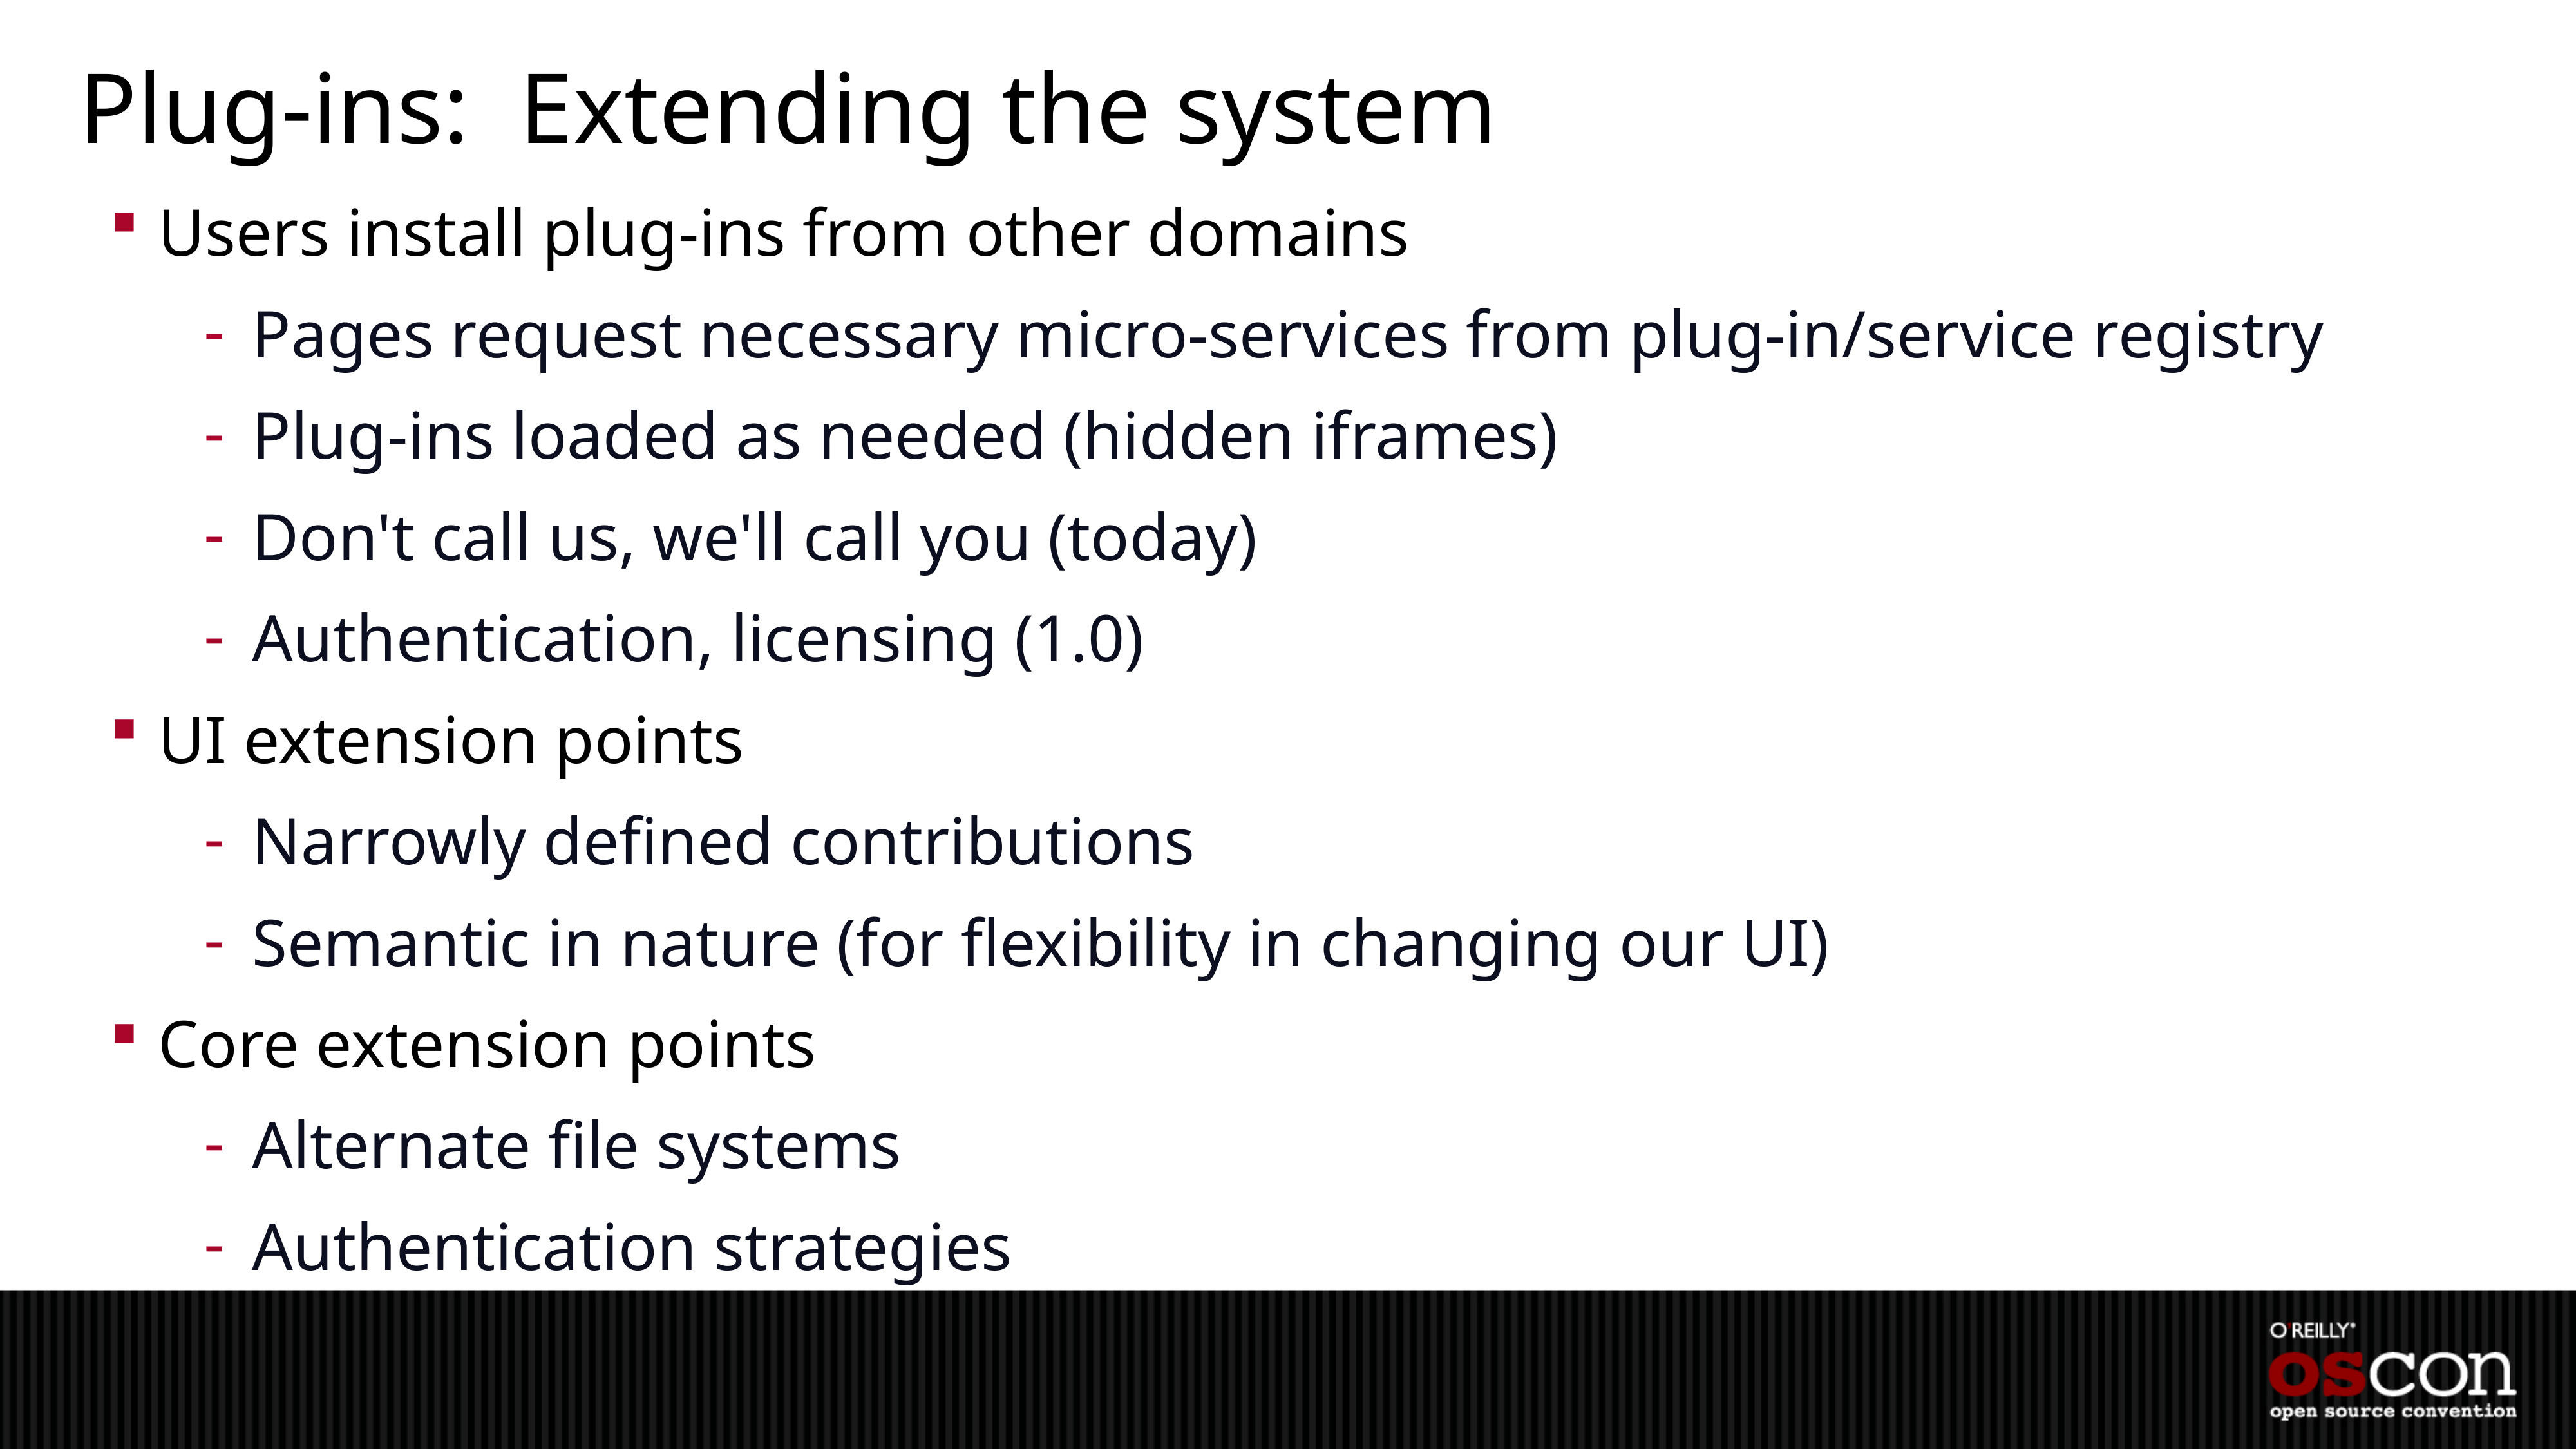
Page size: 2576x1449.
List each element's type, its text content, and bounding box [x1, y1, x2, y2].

picture [0, 0, 2576, 1449]
list Users install plug-ins from other domains Pages request necessary micro-services from plug-in/service registry Plug-ins loaded as needed (hidden iframes) Don't call us, we'll call you (today) Authentication, licensing (1.0) UI extension points Narrowly defined contributions Semantic in nature (for flexibility in changing our UI) Core extension points Alternate file systems Authentication strategies [76, 191, 2505, 1449]
title Plug-ins: Extending the system [73, 17, 2503, 192]
